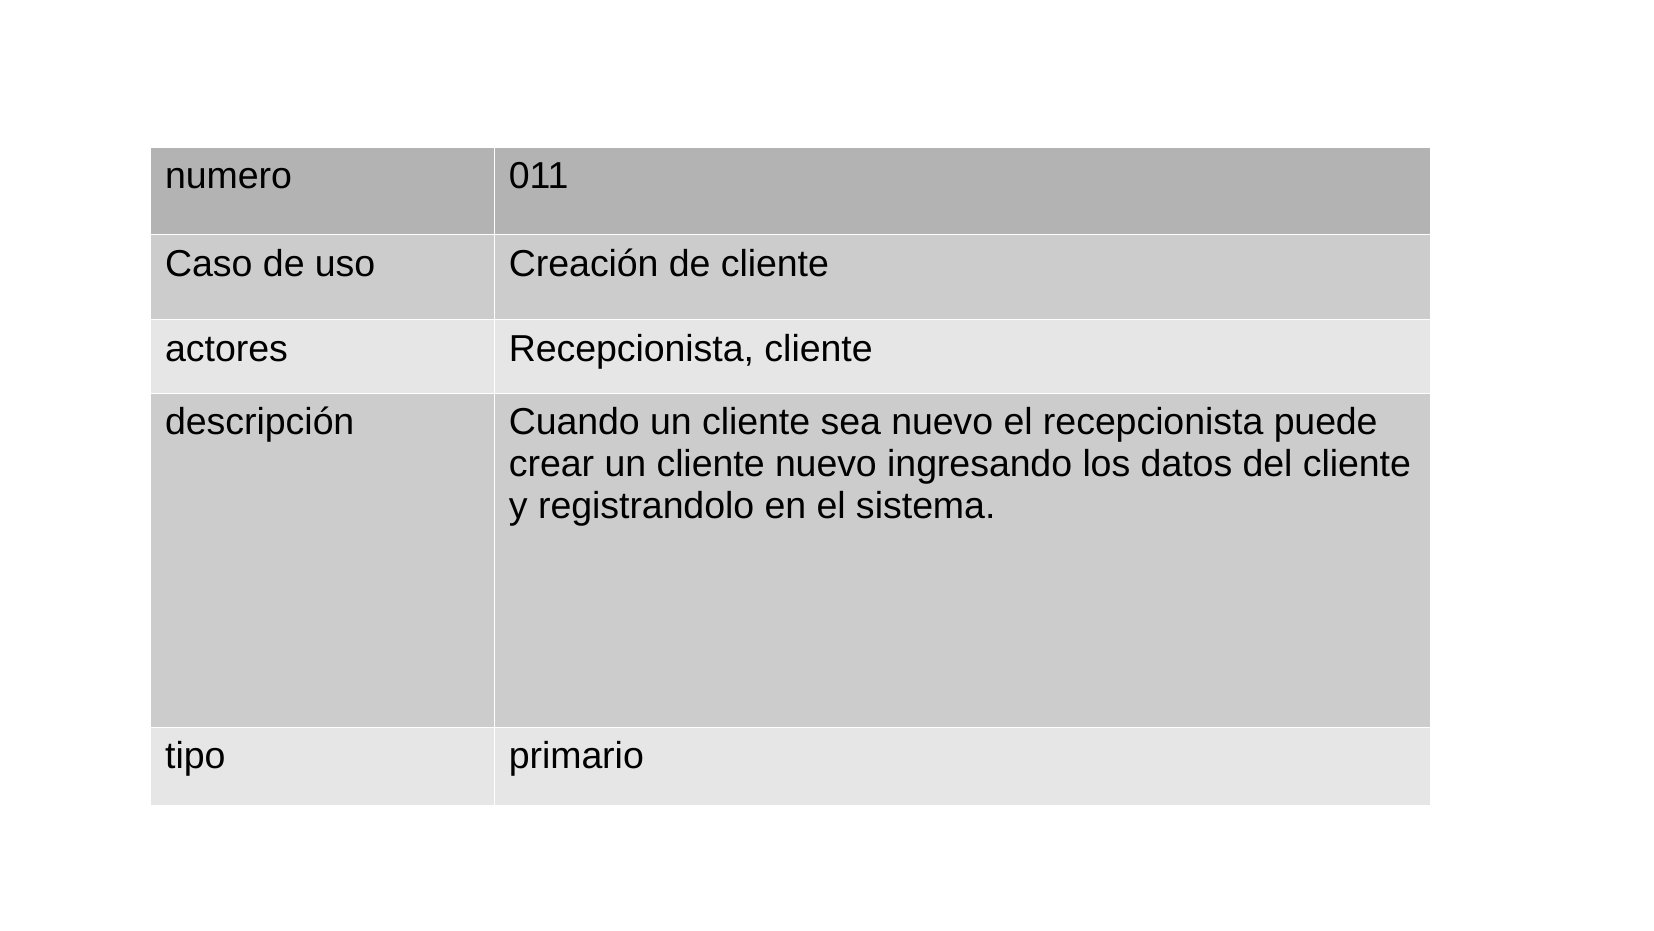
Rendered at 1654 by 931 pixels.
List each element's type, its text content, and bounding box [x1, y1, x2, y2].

table_cell descripción [151, 394, 494, 727]
table_header numero [151, 148, 494, 234]
table_cell Cuando un cliente sea nuevo el recepcionista puede crear un cliente nuevo ingresando los datos del cliente y registrandolo en el sistema. [495, 394, 1430, 727]
table_cell Recepcionista, cliente [495, 320, 1430, 393]
table_cell Creación de cliente [495, 235, 1430, 319]
table_header 011 [495, 148, 1430, 234]
table_cell tipo [151, 728, 494, 805]
table_cell actores [151, 320, 494, 393]
table_cell primario [495, 728, 1430, 805]
table_cell Caso de uso [151, 235, 494, 319]
